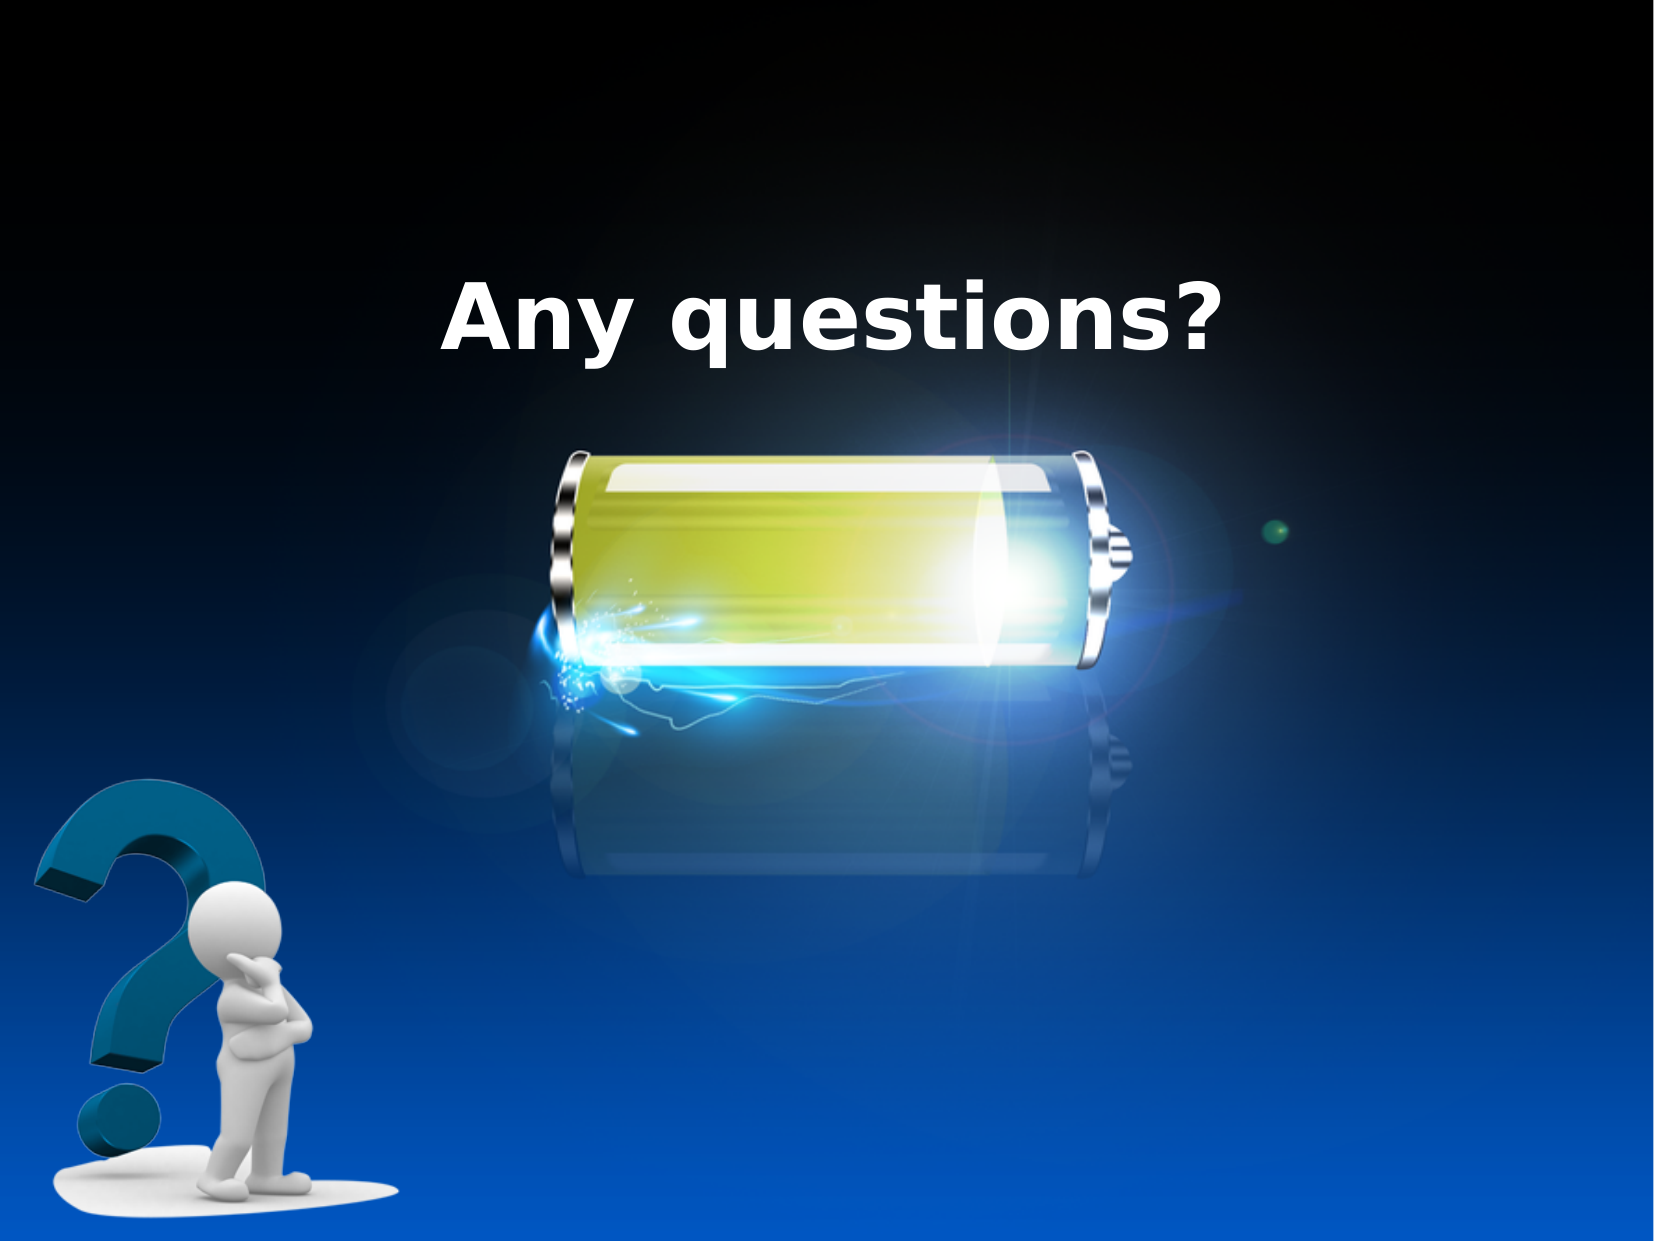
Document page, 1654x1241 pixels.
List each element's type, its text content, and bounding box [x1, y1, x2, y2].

text_box Any questions? [425, 257, 1325, 487]
picture [0, 0, 1654, 1241]
